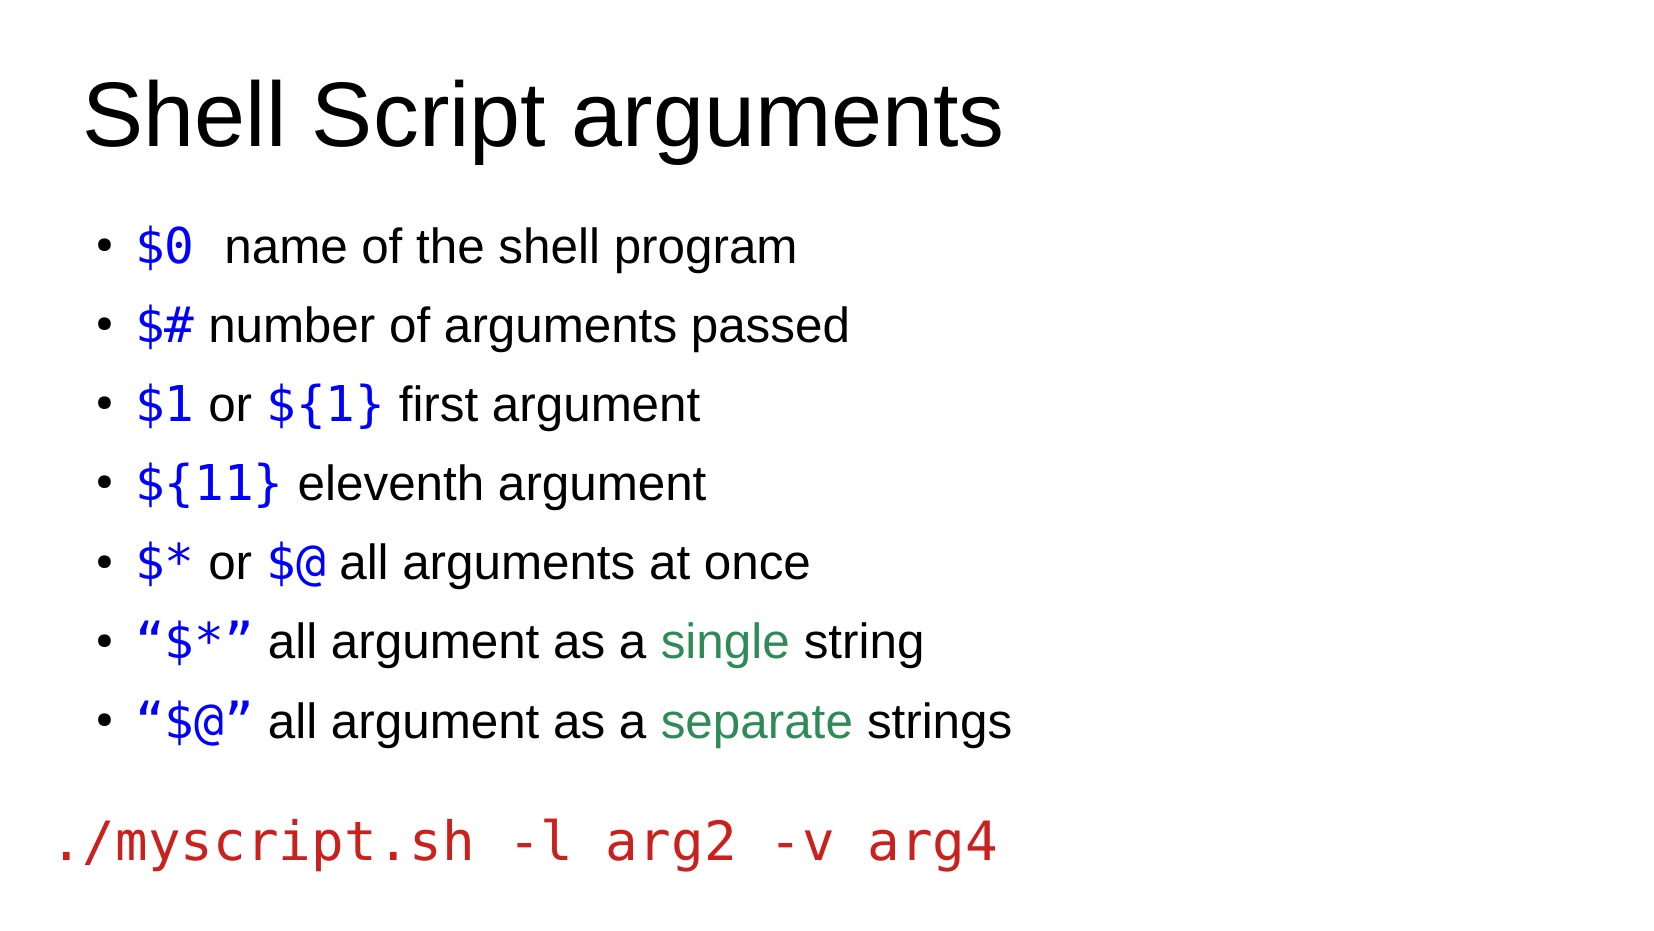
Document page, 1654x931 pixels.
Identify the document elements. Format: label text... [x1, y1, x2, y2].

text_box ./myscript.sh -l arg2 -v arg4 [35, 803, 1252, 881]
list $0 name of the shell program $# number of arguments passed $1 or ${1} first argument ${11} eleventh argument $* or $@ all arguments at once “$*” all argument as a single string “$@” all argument as a separate strings [82, 217, 1571, 758]
title Shell Script arguments [82, 37, 1571, 193]
